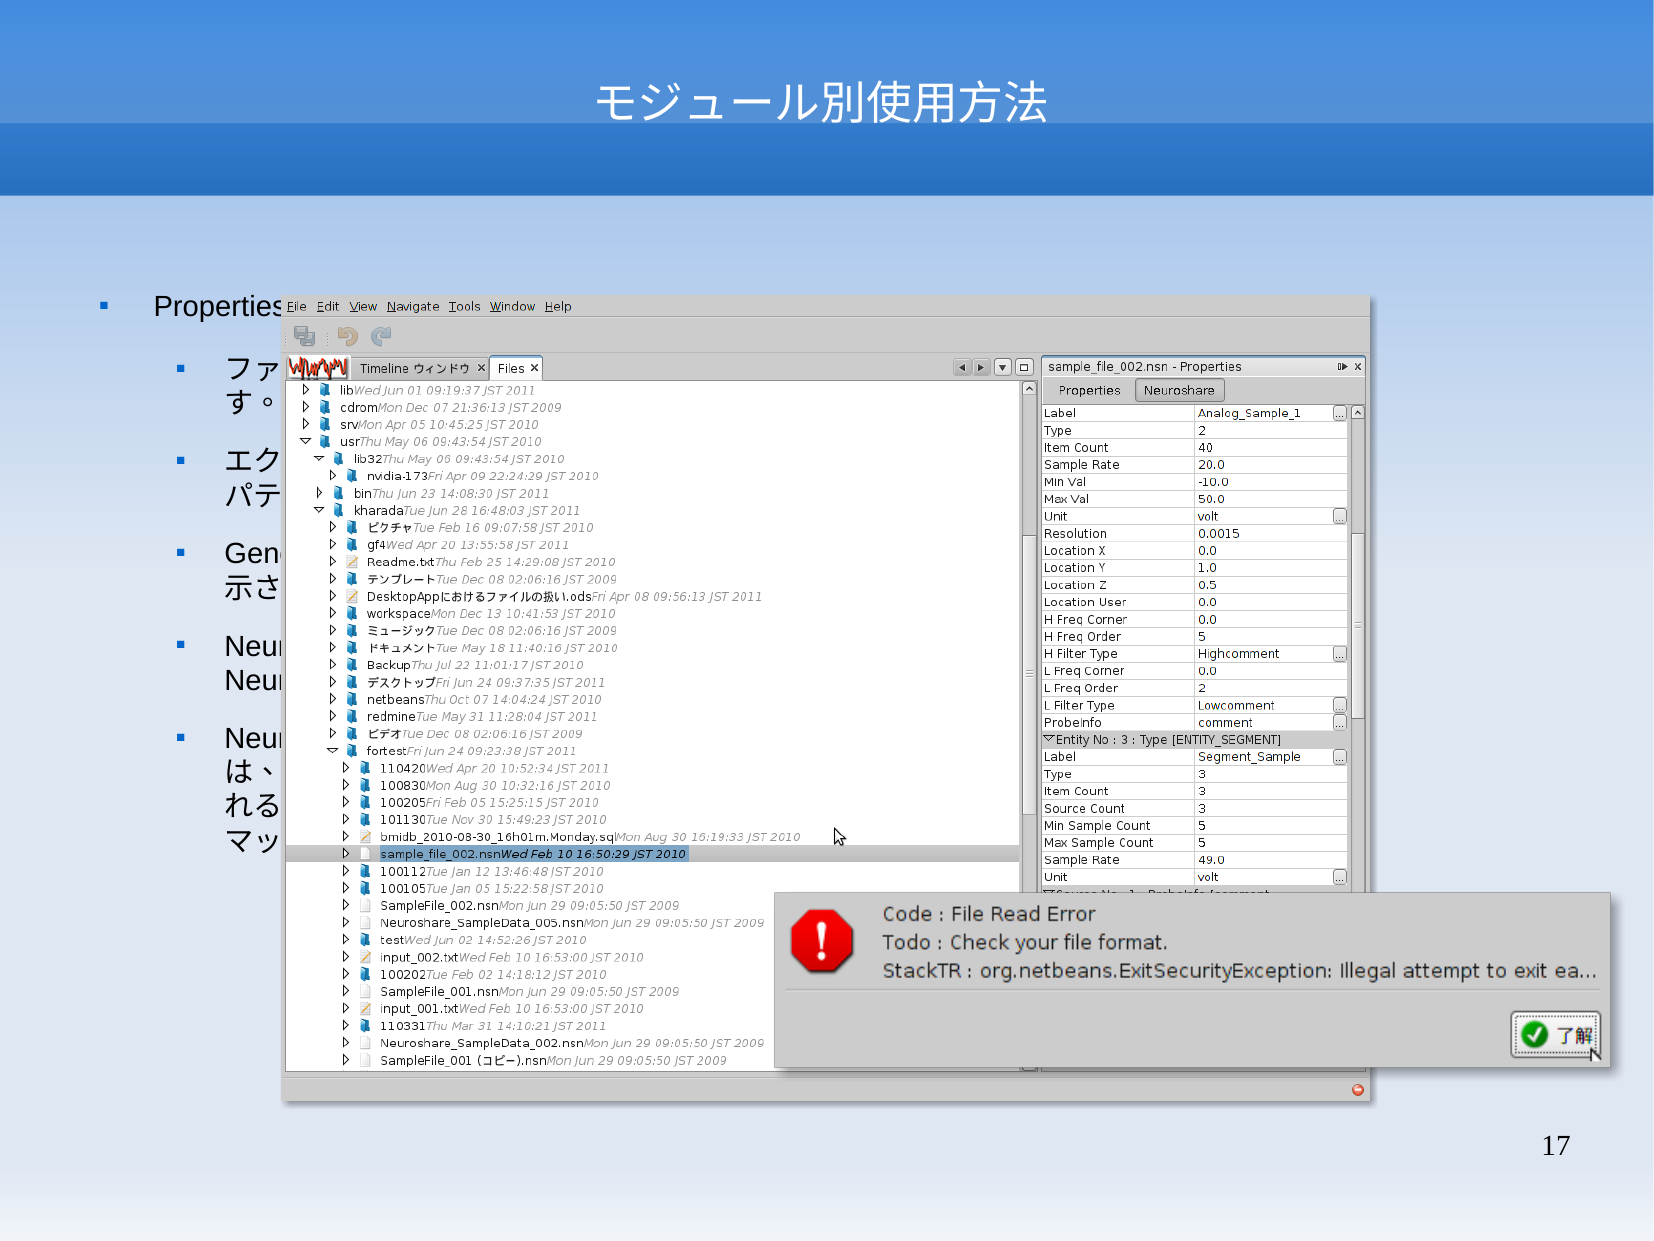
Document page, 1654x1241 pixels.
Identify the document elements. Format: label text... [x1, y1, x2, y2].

list Properties ファイルのプロパティビューアを提供します。 エクスプローラー上で選択した項目のプロパティ情報を表示します。 Generalの項目にはファイルの一般情報が表示されます。 Neuroshareの項目は、選択したファイルがNeuroshareの場合にのみ表示されます。 Neuroshareの項目表示にエラーが出る場合は、ファイルフォーマットにエラーが含まれることが考えられます。ファイルフォーマットを確認してください。 [82, 290, 417, 1109]
picture [0, 0, 1654, 1241]
title モジュール別使用方法 [76, 0, 1565, 208]
